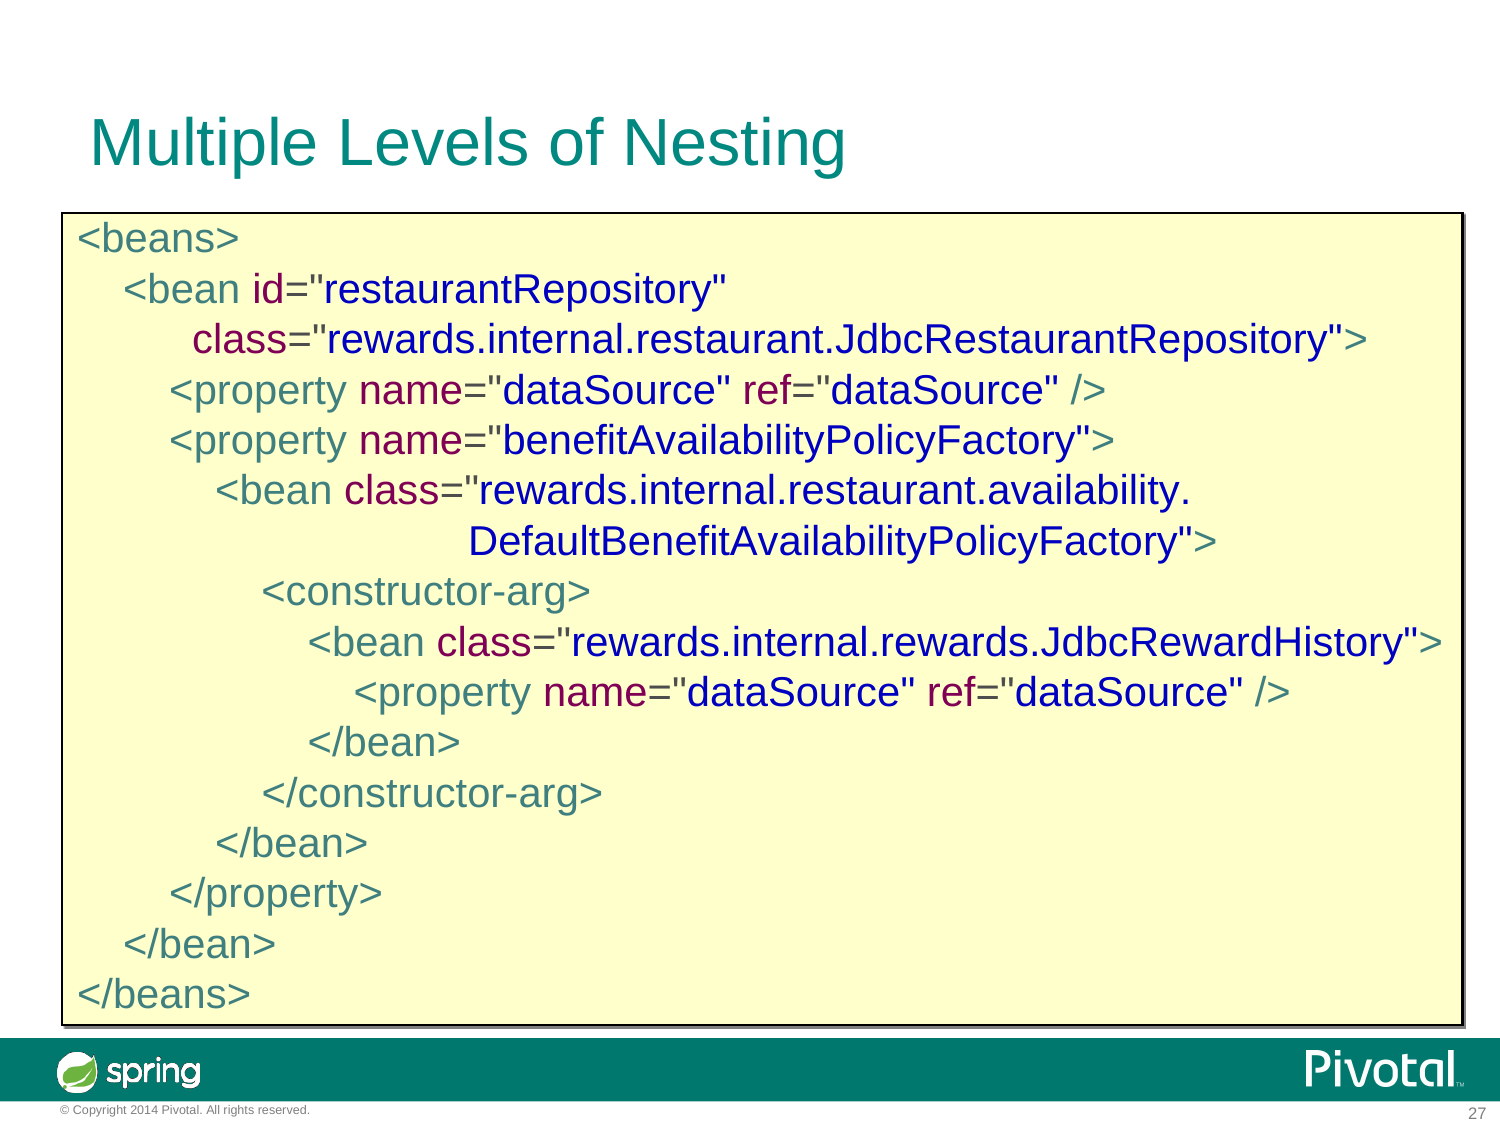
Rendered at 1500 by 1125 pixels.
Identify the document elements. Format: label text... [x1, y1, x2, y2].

picture [1306, 1050, 1464, 1087]
text_box <beans> <bean id="restaurantRepository" class="rewards.internal.restaurant.JdbcRestaurantRepository"> <property name="dataSource" ref="dataSource" /> <property name="benefitAvailabilityPolicyFactory"> <bean class="rewards.internal.restaurant.availability. DefaultBenefitAvailabilityPolicyFactory"> <constructor-arg> <bean class="rewards.internal.rewards.JdbcRewardHistory"> <property name="dataSource" ref="dataSource" /> </bean> </constructor-arg> </bean> </property> </bean> </beans> [62, 212, 1463, 1025]
title Multiple Levels of Nesting [75, 45, 1426, 233]
picture [32, 1041, 210, 1103]
